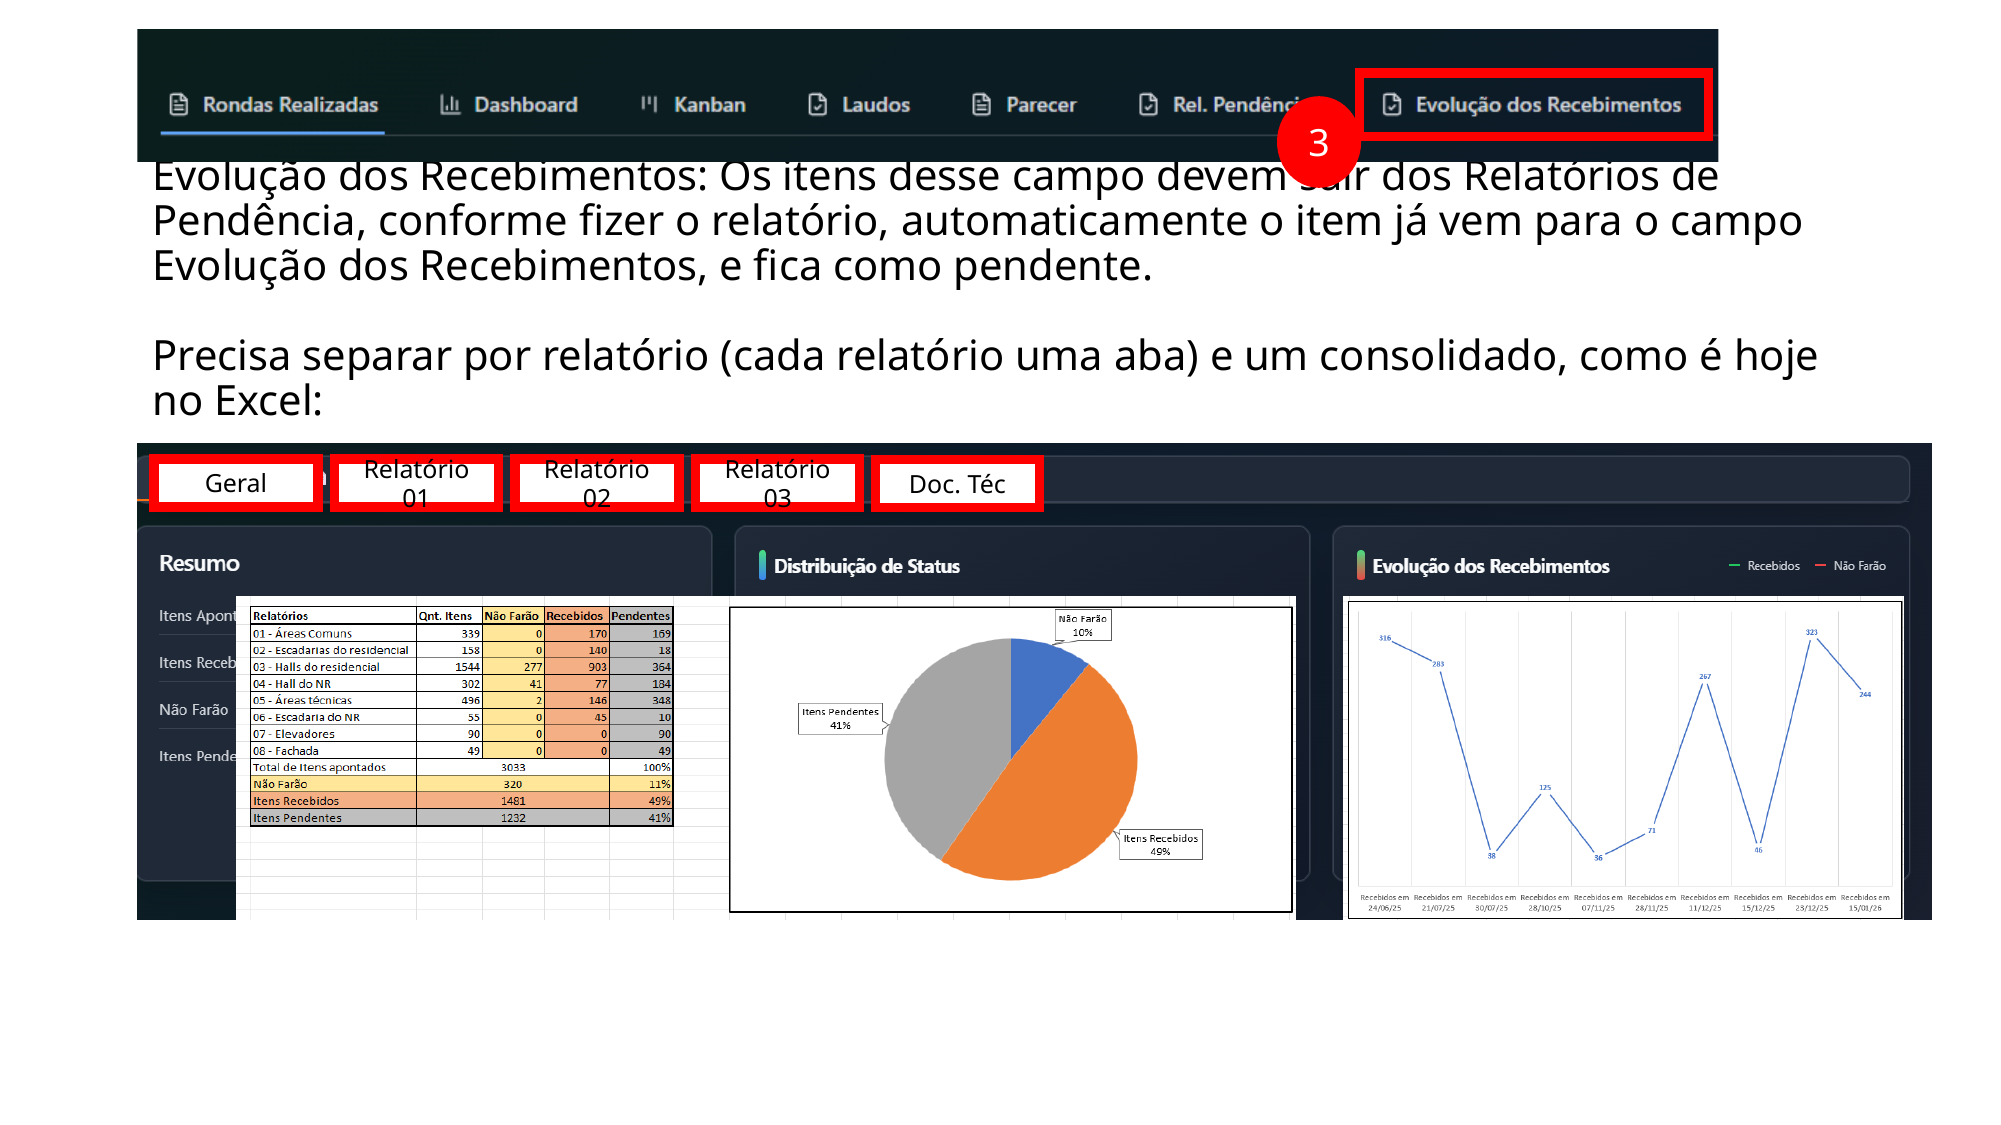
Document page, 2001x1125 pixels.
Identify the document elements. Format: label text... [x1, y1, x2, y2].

text_box Relatório 03 [695, 458, 860, 507]
text_box Relatório 01 [334, 458, 499, 507]
picture [1364, 78, 1704, 132]
text_box Relatório 02 [515, 458, 680, 507]
title Evolução dos Recebimentos: Os itens desse campo devem sair dos Relatórios de Pendência, conforme fizer o relatório, automaticamente o item já vem para o campo Evolução dos Recebimentos, e fica como pendente. Precisa separar por relatório (cada relatório uma aba) e um consolidado, como é hoje no Excel: [137, 161, 1863, 419]
picture [137, 29, 1719, 162]
picture [137, 443, 1932, 920]
text_box Doc. Téc [875, 459, 1040, 508]
text_box 3 [1278, 97, 1360, 187]
text_box Geral [154, 458, 319, 507]
